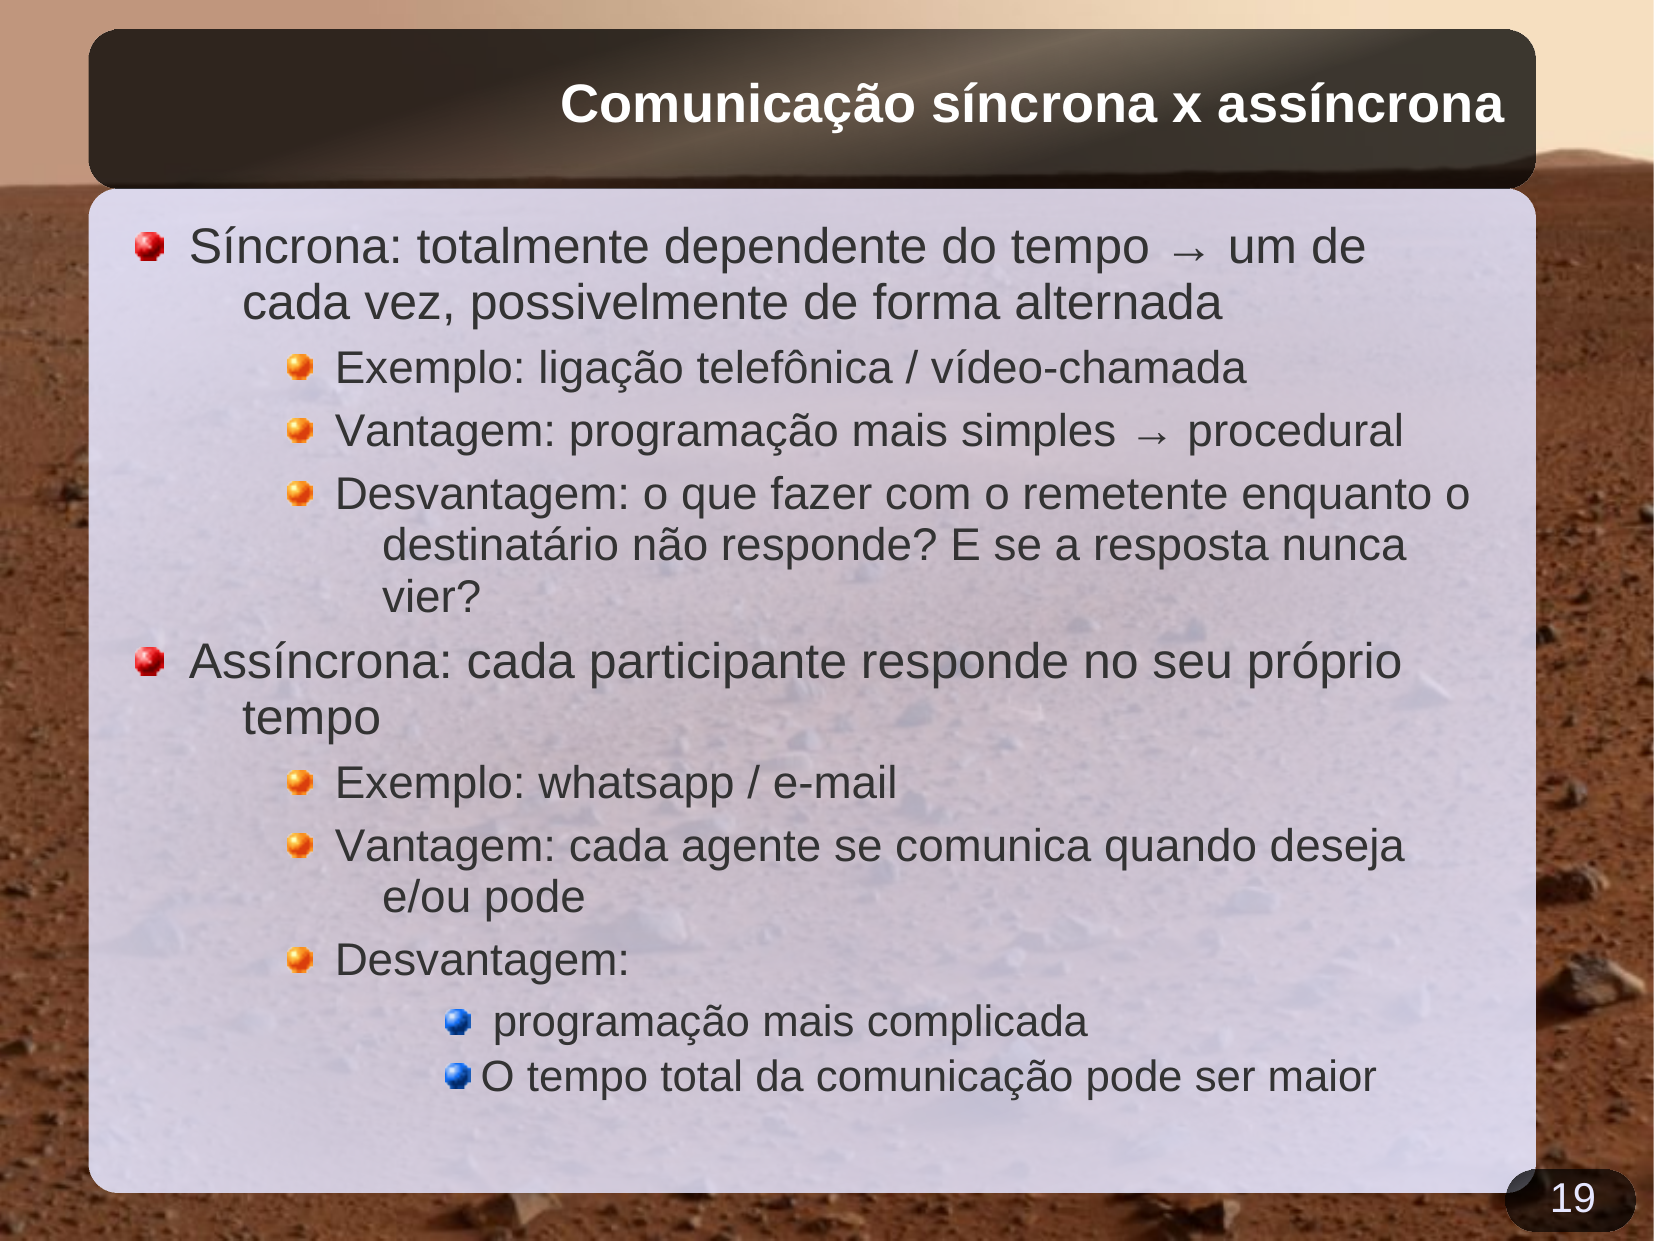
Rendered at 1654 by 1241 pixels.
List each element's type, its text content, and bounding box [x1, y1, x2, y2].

title Comunicação síncrona x assíncrona [118, 59, 1506, 148]
list Síncrona: totalmente dependente do tempo → um de cada vez, possivelmente de forma alternada Exemplo: ligação telefônica / vídeo-chamada Vantagem: programação mais simples → procedural Desvantagem: o que fazer com o remetente enquanto o destinatário não responde? E se a resposta nunca vier? Assíncrona: cada participante responde no seu próprio tempo Exemplo: whatsapp / e-mail Vantagem: cada agente se comunica quando deseja e/ou pode Desvantagem: programação mais complicada O tempo total da comunicação pode ser maior [118, 218, 1477, 1164]
picture [0, 0, 1654, 1241]
